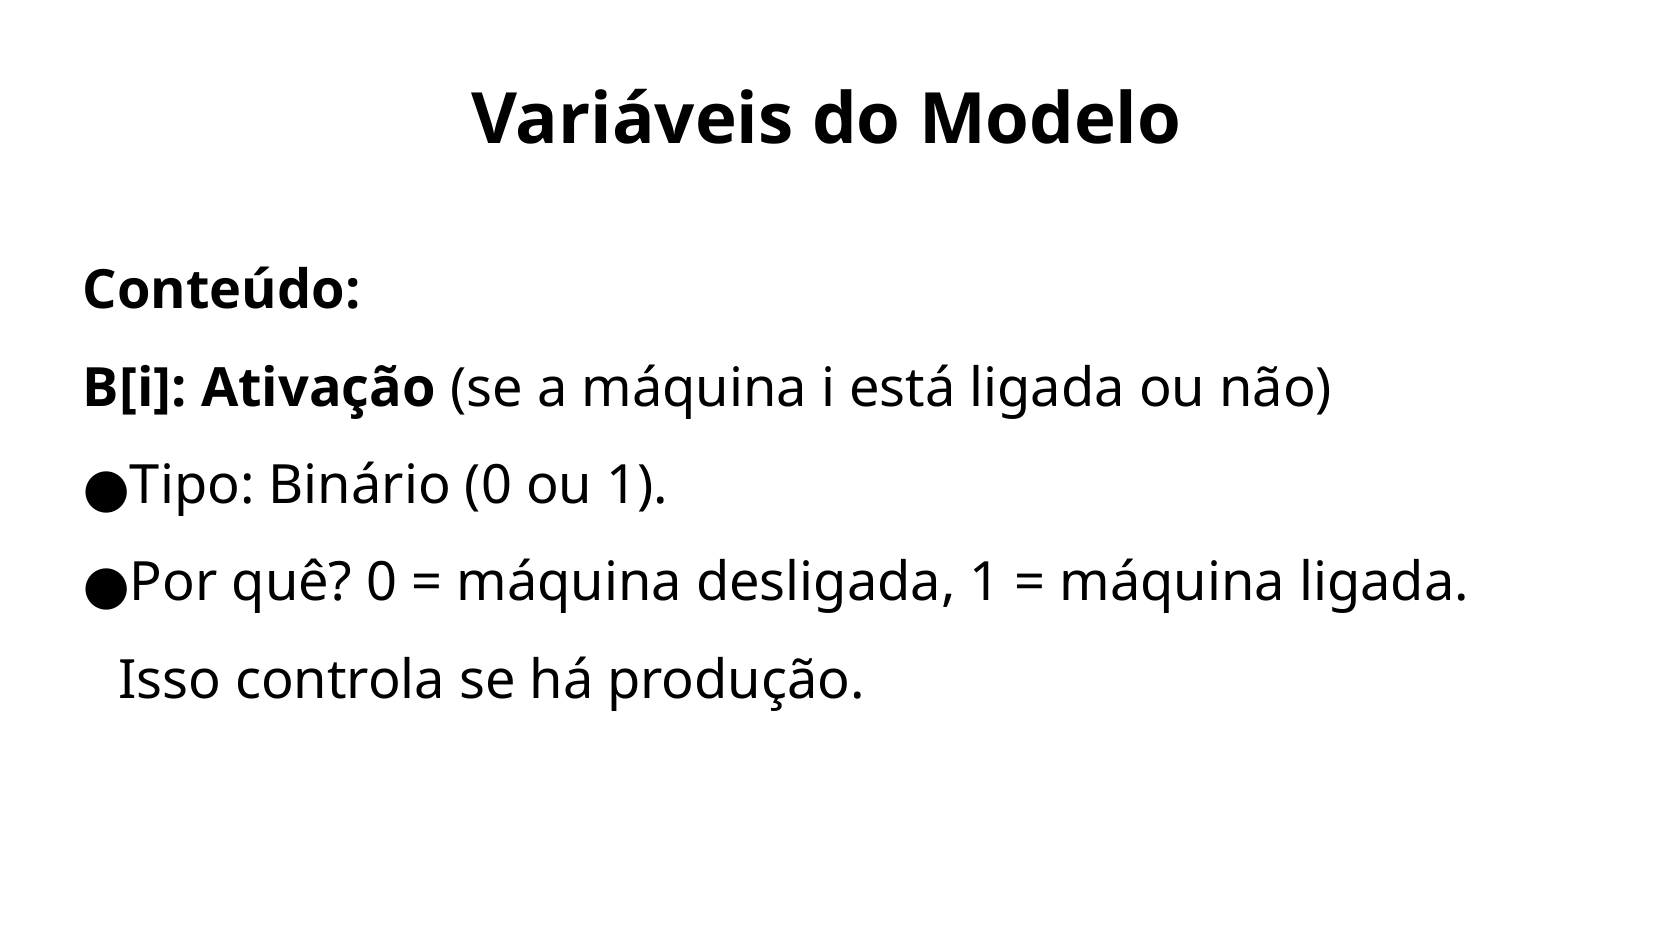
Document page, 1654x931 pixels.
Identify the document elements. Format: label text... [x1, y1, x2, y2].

text_box Conteúdo: B[i]: Ativação (se a máquina i está ligada ou não) Tipo: Binário (0 ou 1). Por quê? 0 = máquina desligada, 1 = máquina ligada. Isso controla se há produção. [82, 221, 1571, 763]
text_box Variáveis do Modelo [82, 37, 1571, 193]
